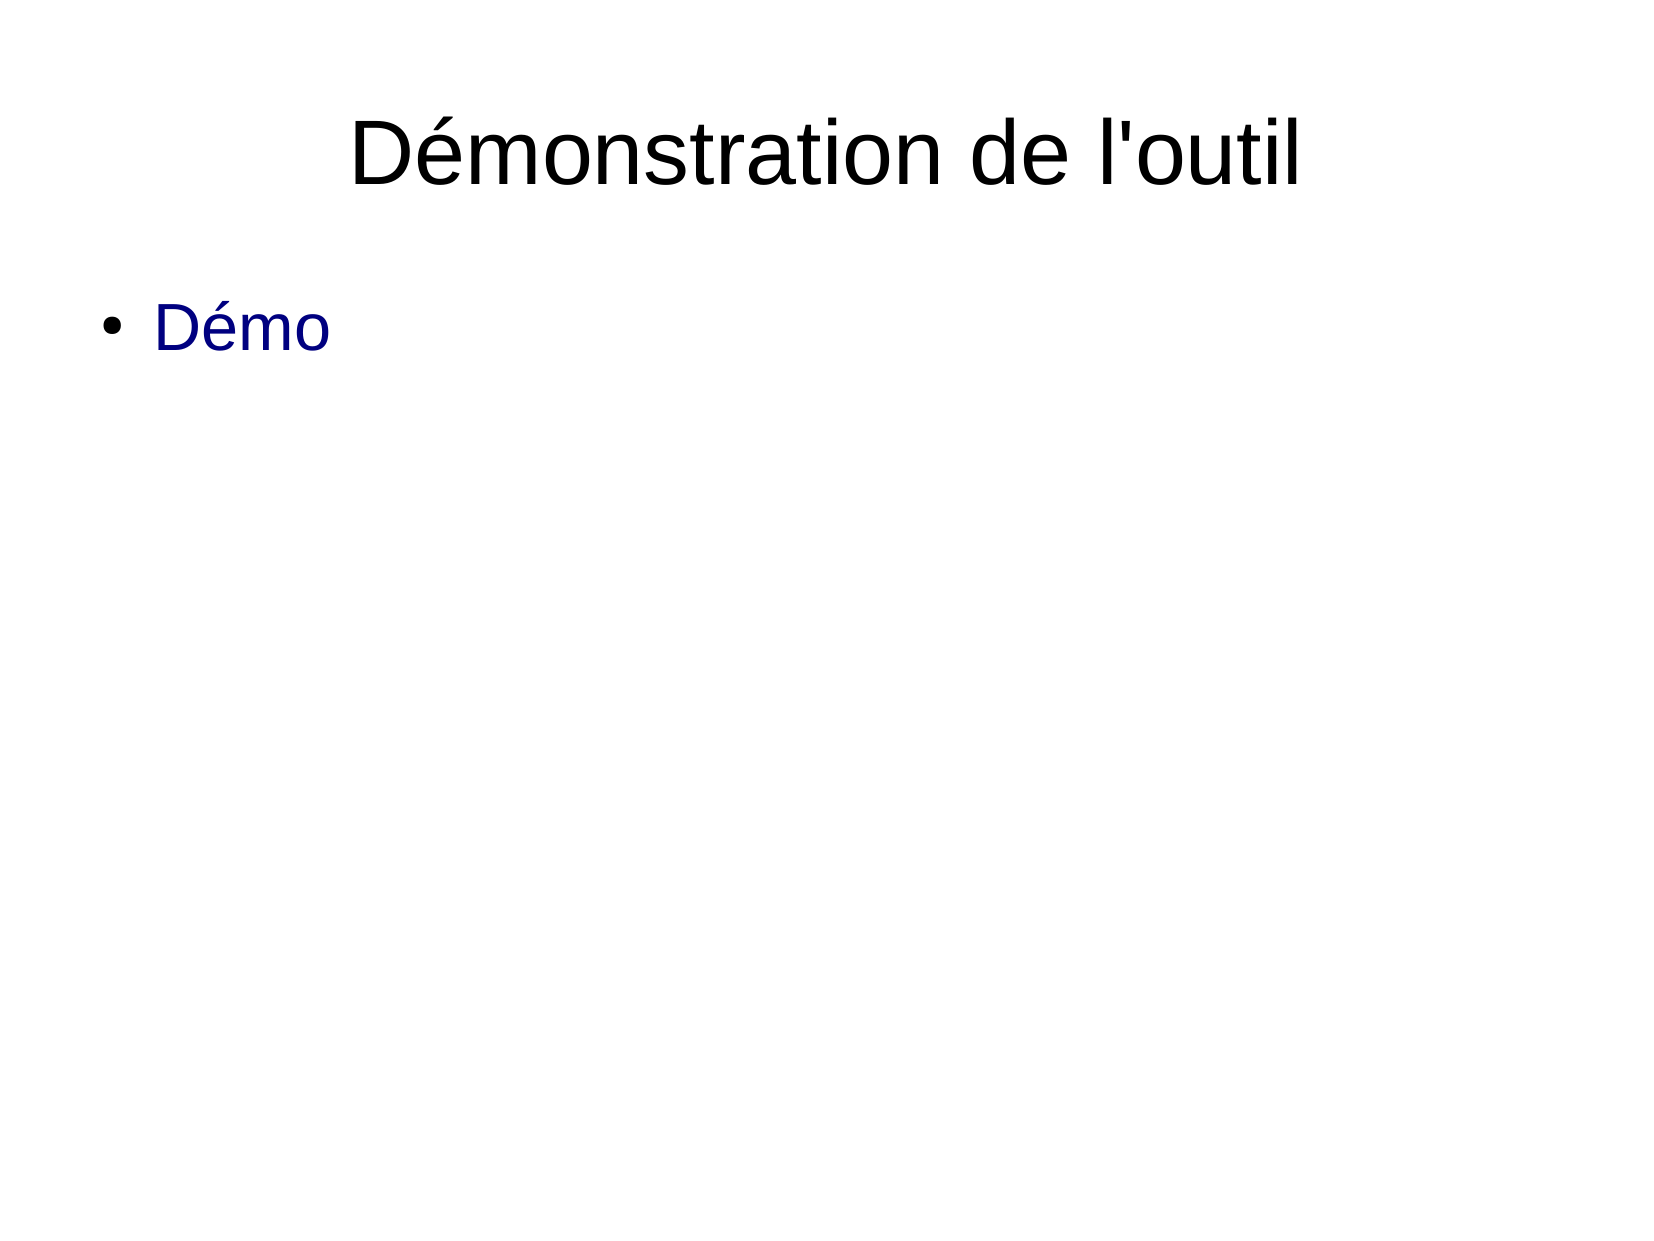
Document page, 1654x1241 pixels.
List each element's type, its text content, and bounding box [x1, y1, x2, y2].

title Démonstration de l'outil [82, 49, 1571, 257]
list Démo [82, 290, 1571, 1010]
